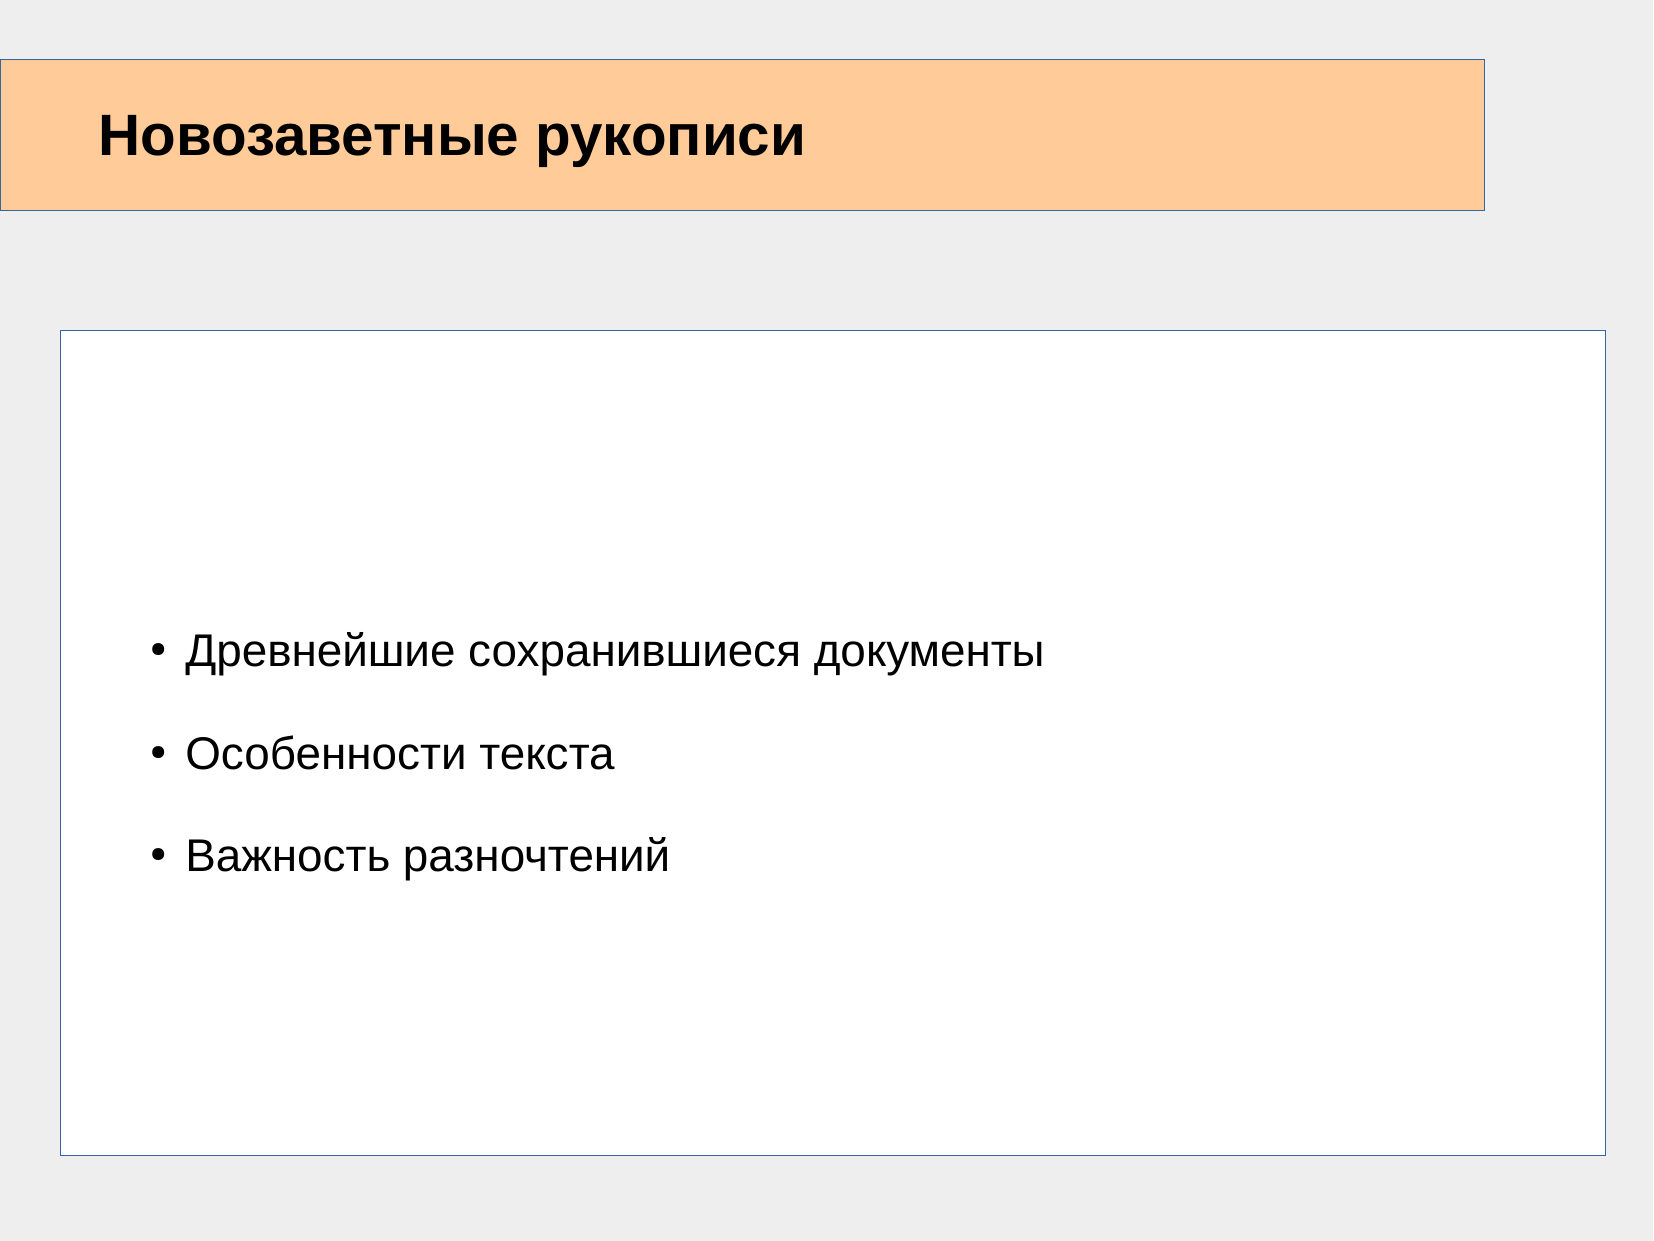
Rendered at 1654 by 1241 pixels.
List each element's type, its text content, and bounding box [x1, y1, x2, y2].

text_box Новозаветные рукописи [0, 59, 1485, 211]
subtitle Древнейшие сохранившиеся документы Особенности текста Важность разночтений [150, 420, 1531, 1099]
text_box [60, 330, 1606, 1156]
